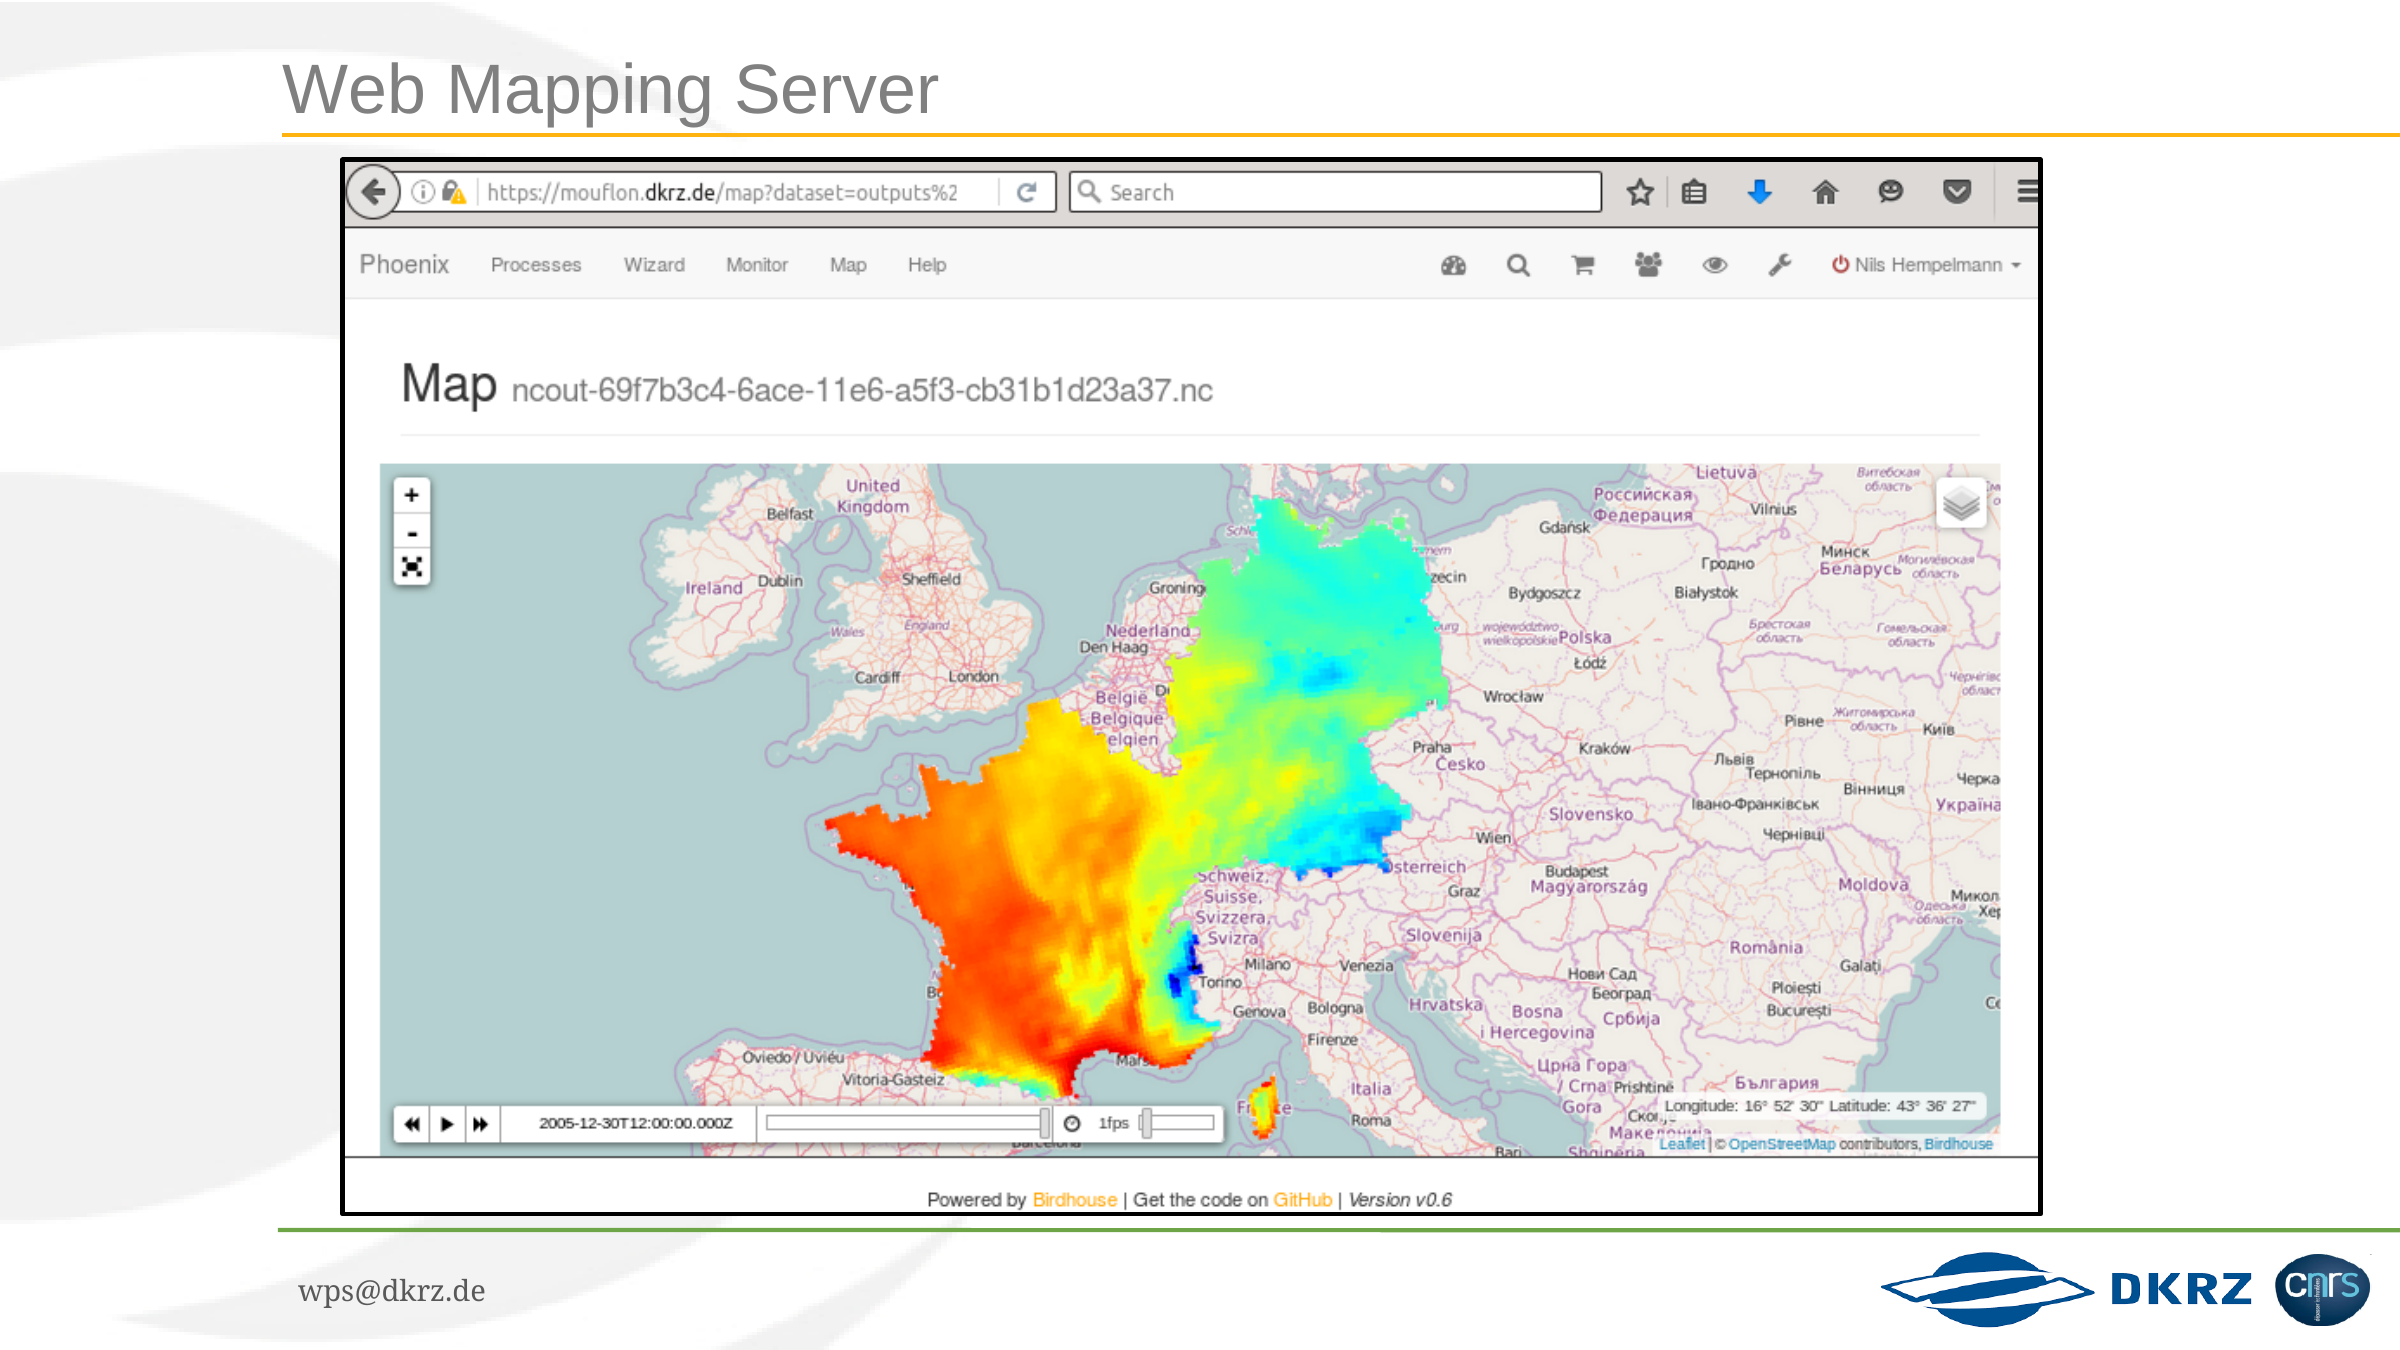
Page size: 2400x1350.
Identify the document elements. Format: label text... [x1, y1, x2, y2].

picture [0, 0, 2400, 1350]
title Web Mapping Server [268, 35, 1069, 146]
